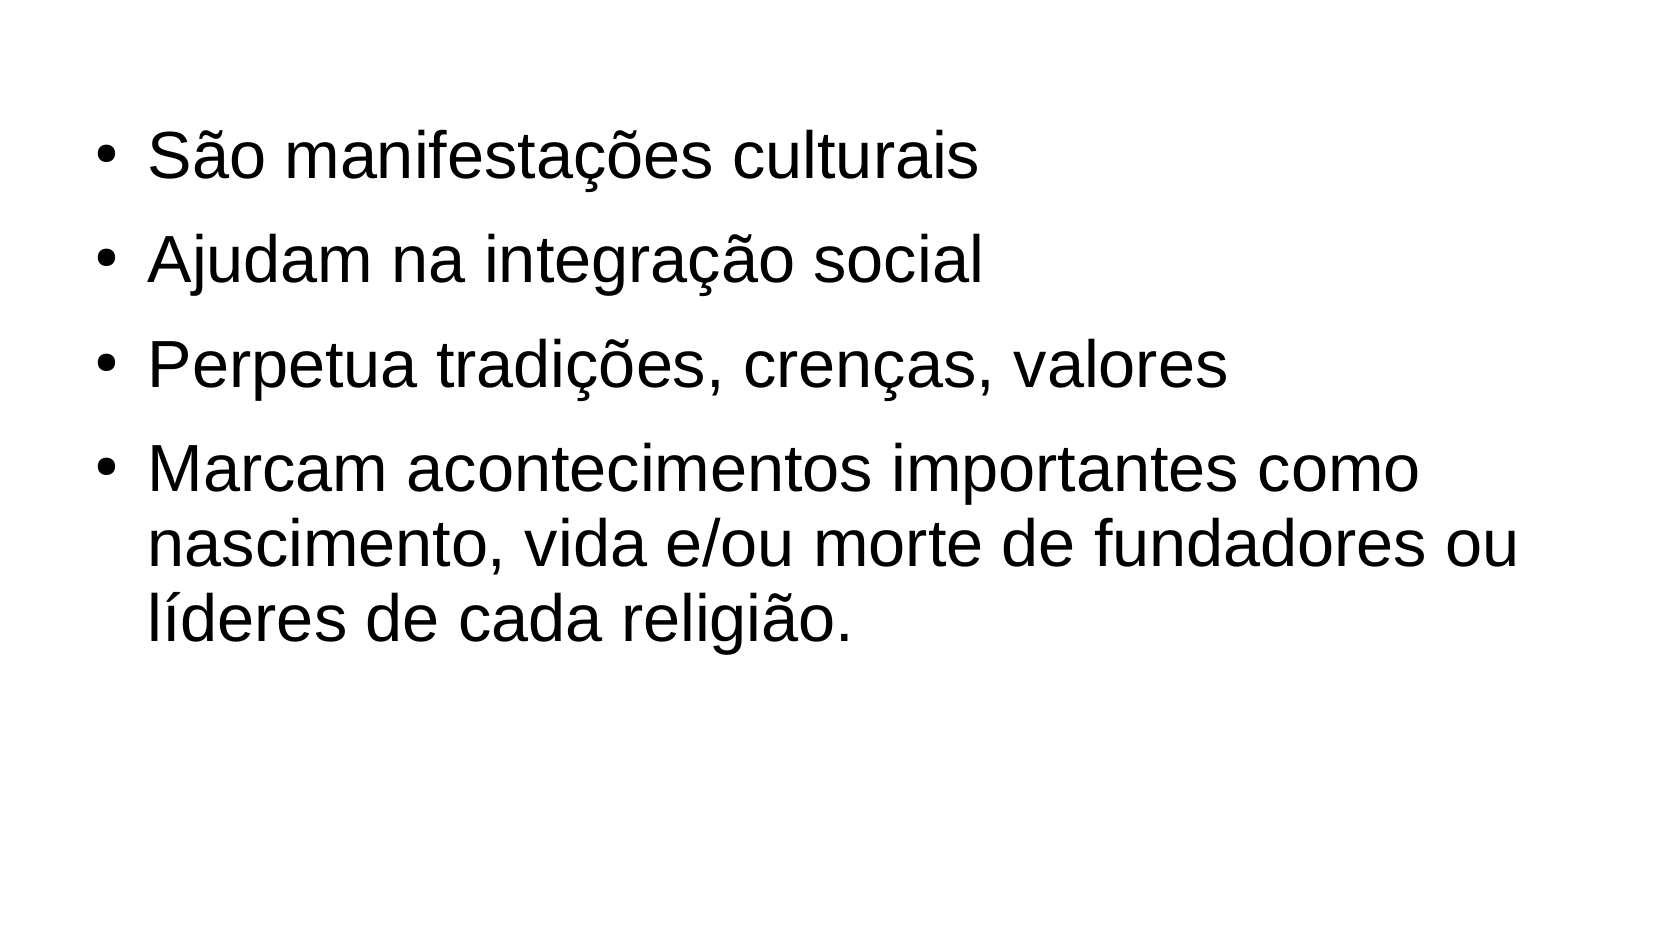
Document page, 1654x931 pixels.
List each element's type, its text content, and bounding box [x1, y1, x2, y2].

list São manifestações culturais Ajudam na integração social Perpetua tradições, crenças, valores Marcam acontecimentos importantes como nascimento, vida e/ou morte de fundadores ou líderes de cada religião. [76, 118, 1565, 817]
